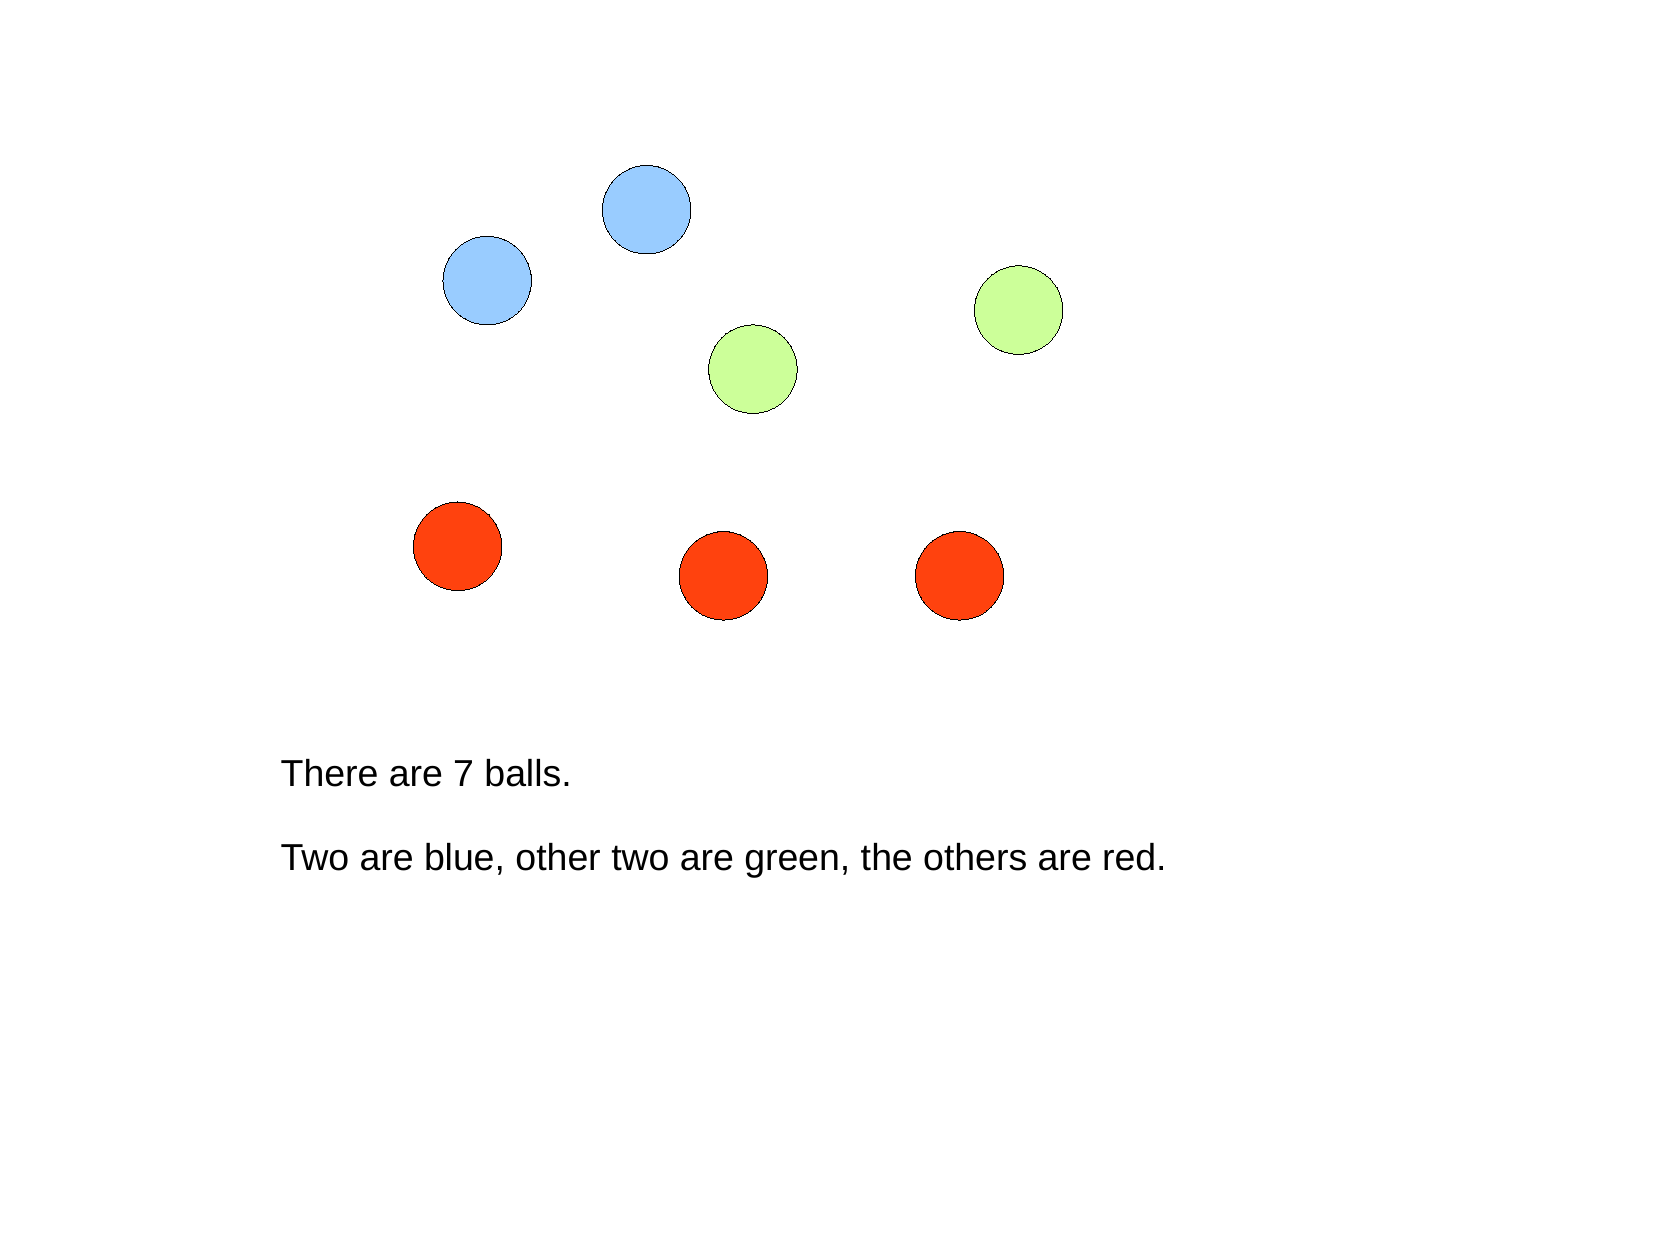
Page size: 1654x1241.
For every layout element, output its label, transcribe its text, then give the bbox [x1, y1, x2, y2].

text_box [974, 265, 1063, 355]
text_box There are 7 balls. Two are blue, other two are green, the others are red. [265, 744, 1181, 886]
text_box [442, 236, 532, 325]
text_box [679, 531, 768, 621]
text_box [915, 531, 1004, 621]
text_box [602, 165, 691, 254]
text_box [413, 501, 502, 591]
text_box [708, 324, 798, 414]
